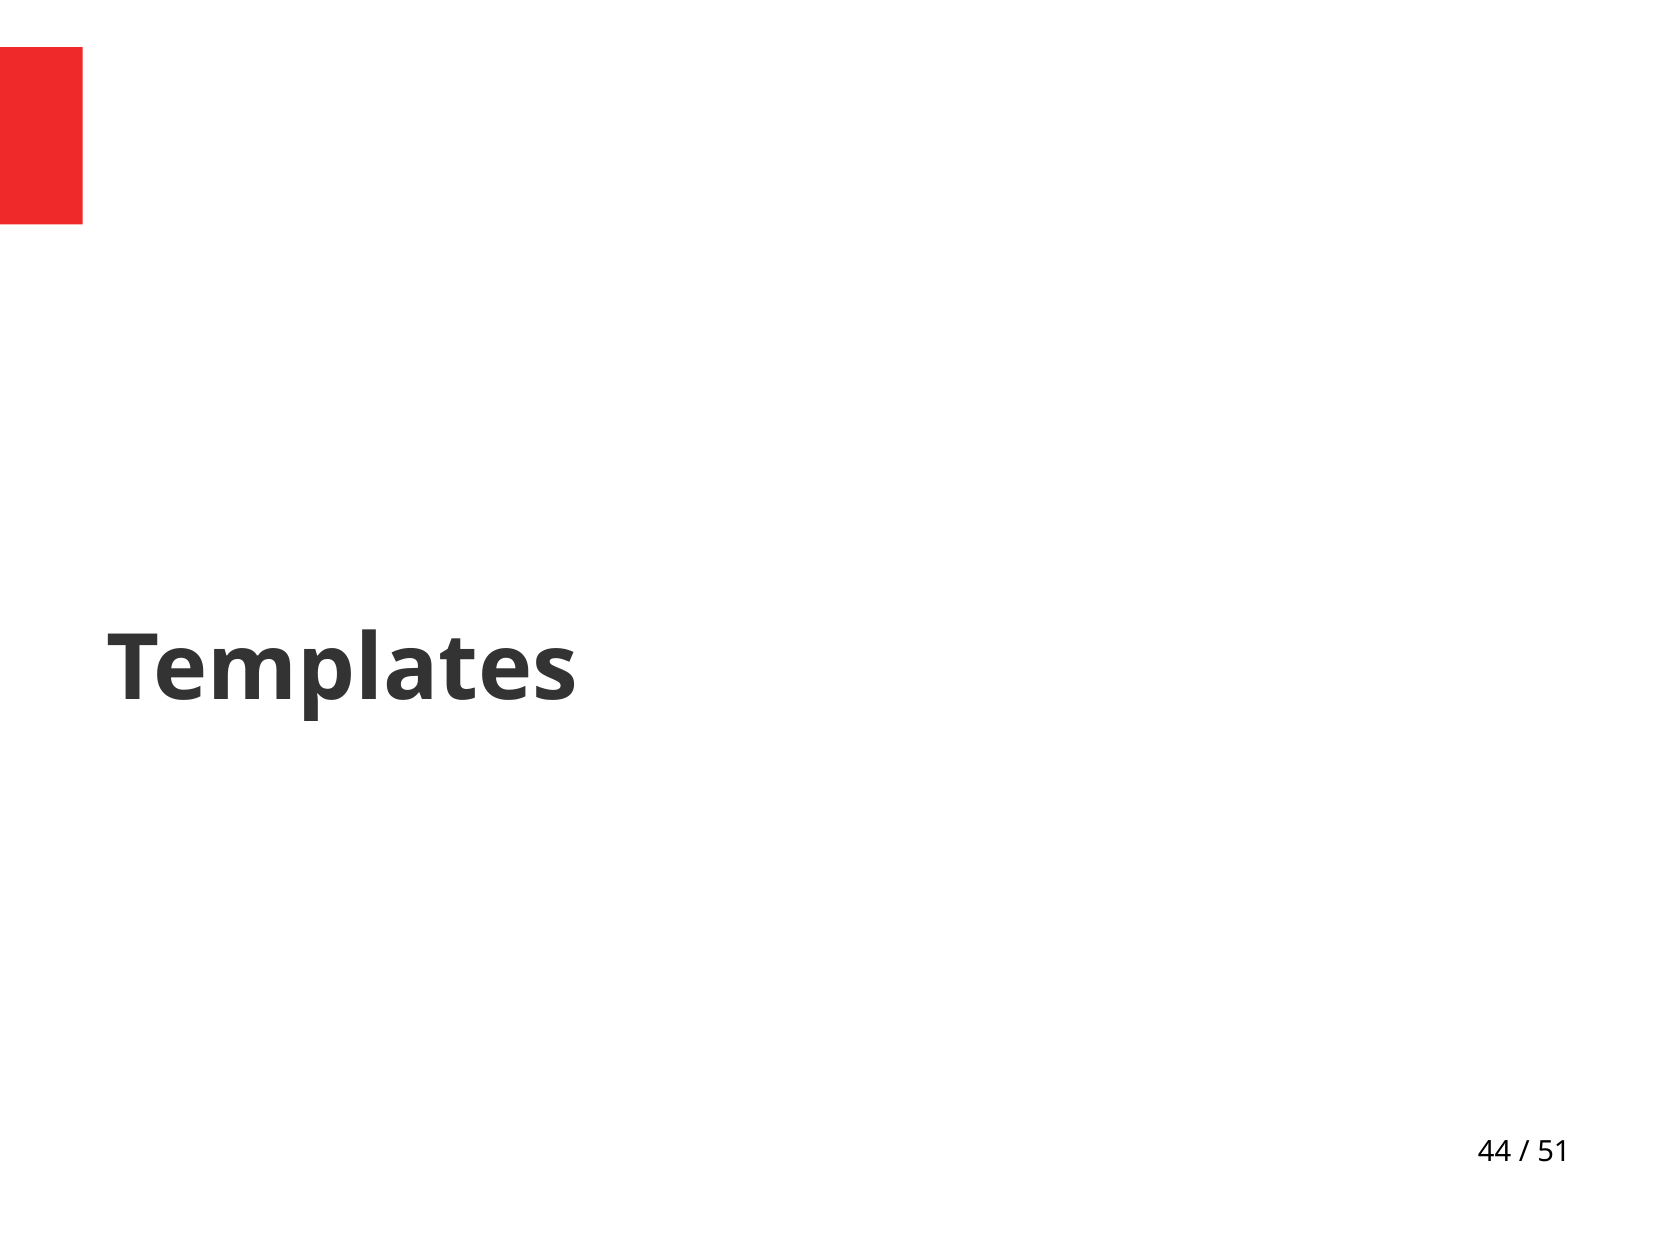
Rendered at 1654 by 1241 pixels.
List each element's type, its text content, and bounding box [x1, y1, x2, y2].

title Templates [106, 560, 1560, 768]
